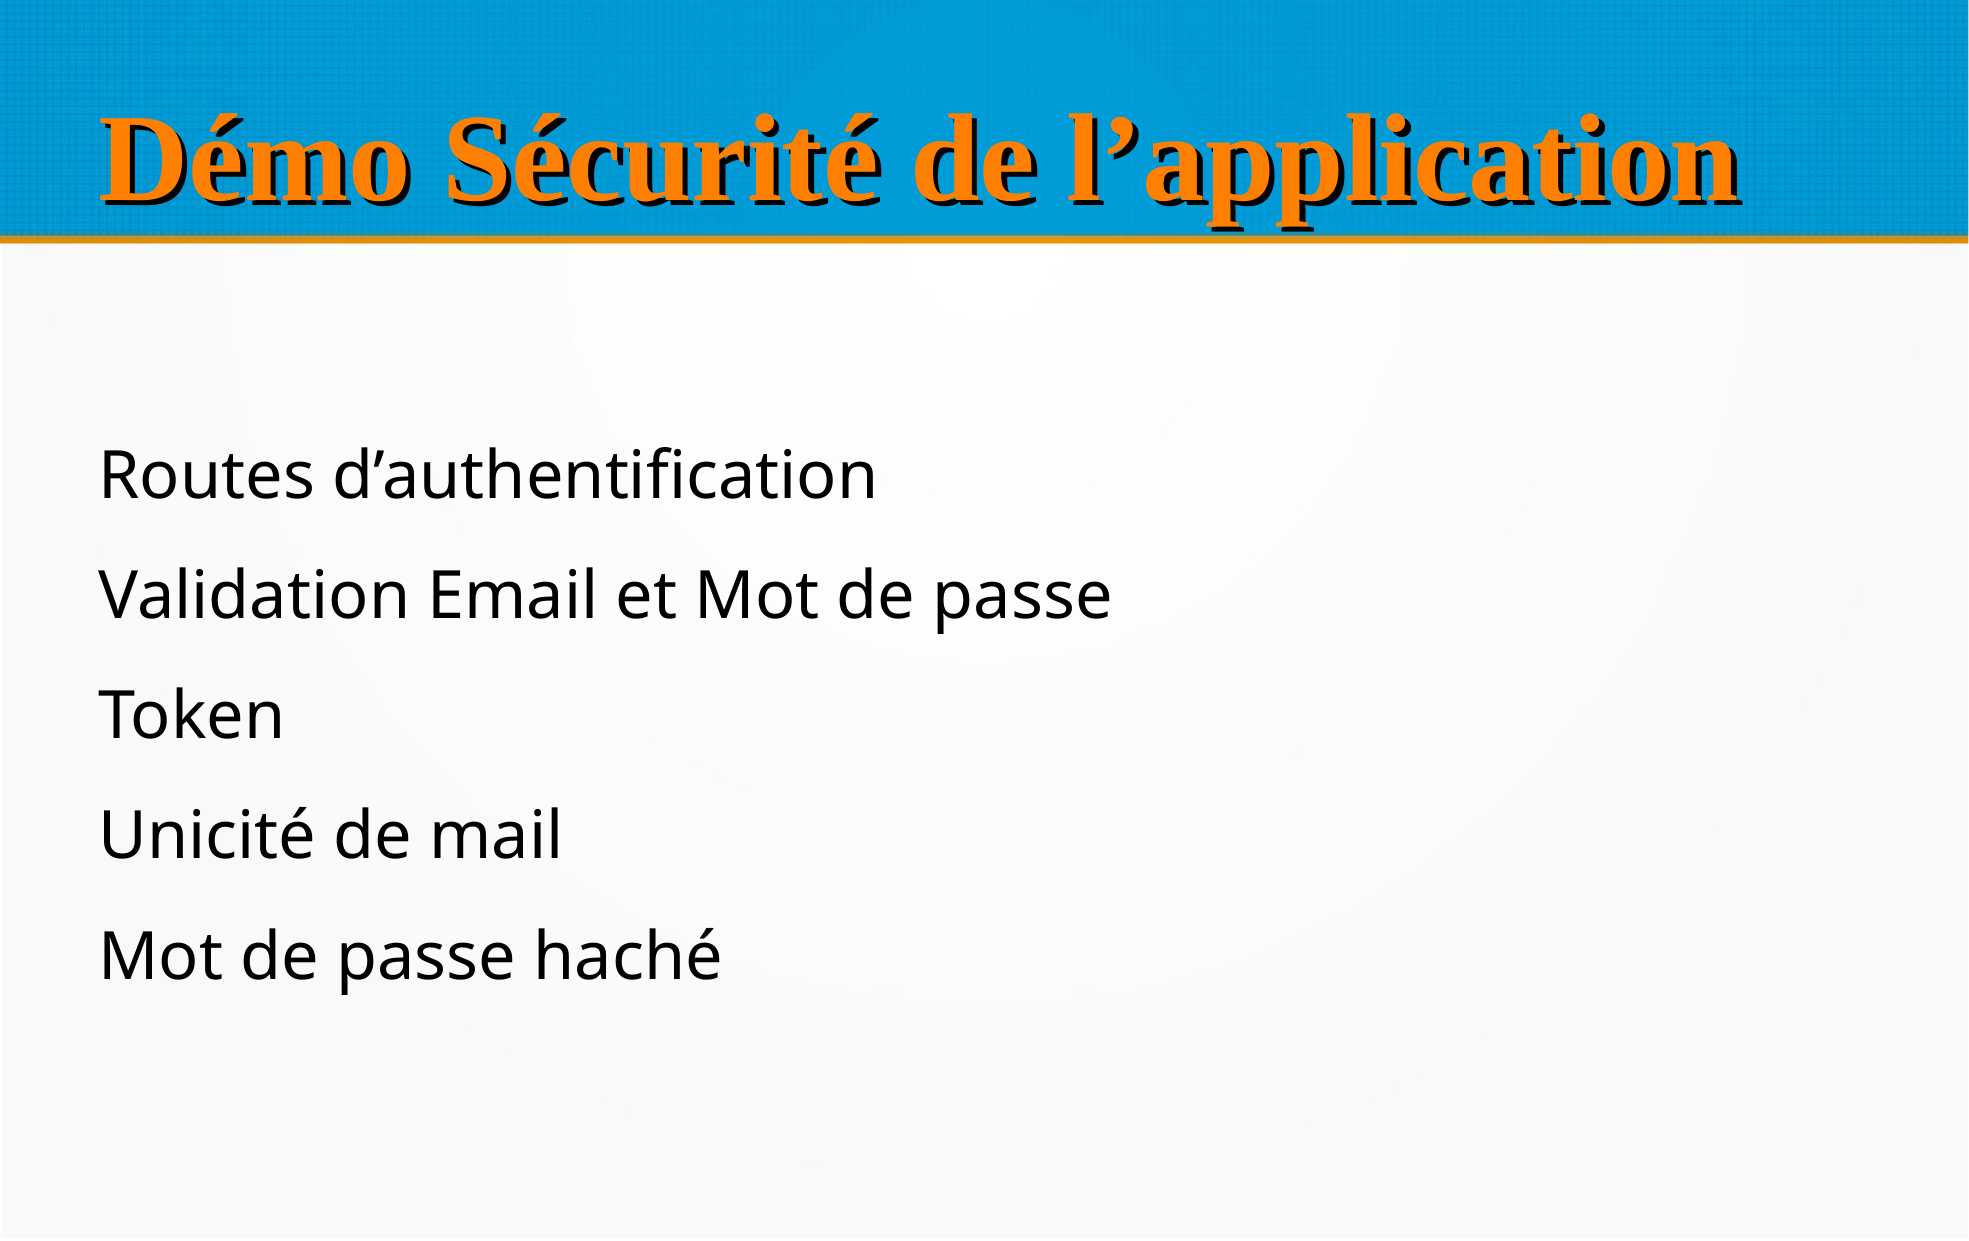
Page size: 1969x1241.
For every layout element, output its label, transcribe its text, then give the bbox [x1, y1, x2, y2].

list Routes d’authentification Validation Email et Mot de passe Token Unicité de mail Mot de passe haché [98, 315, 1861, 1081]
title Démo Sécurité de l’application [98, 19, 1870, 227]
picture [0, 233, 1969, 1241]
